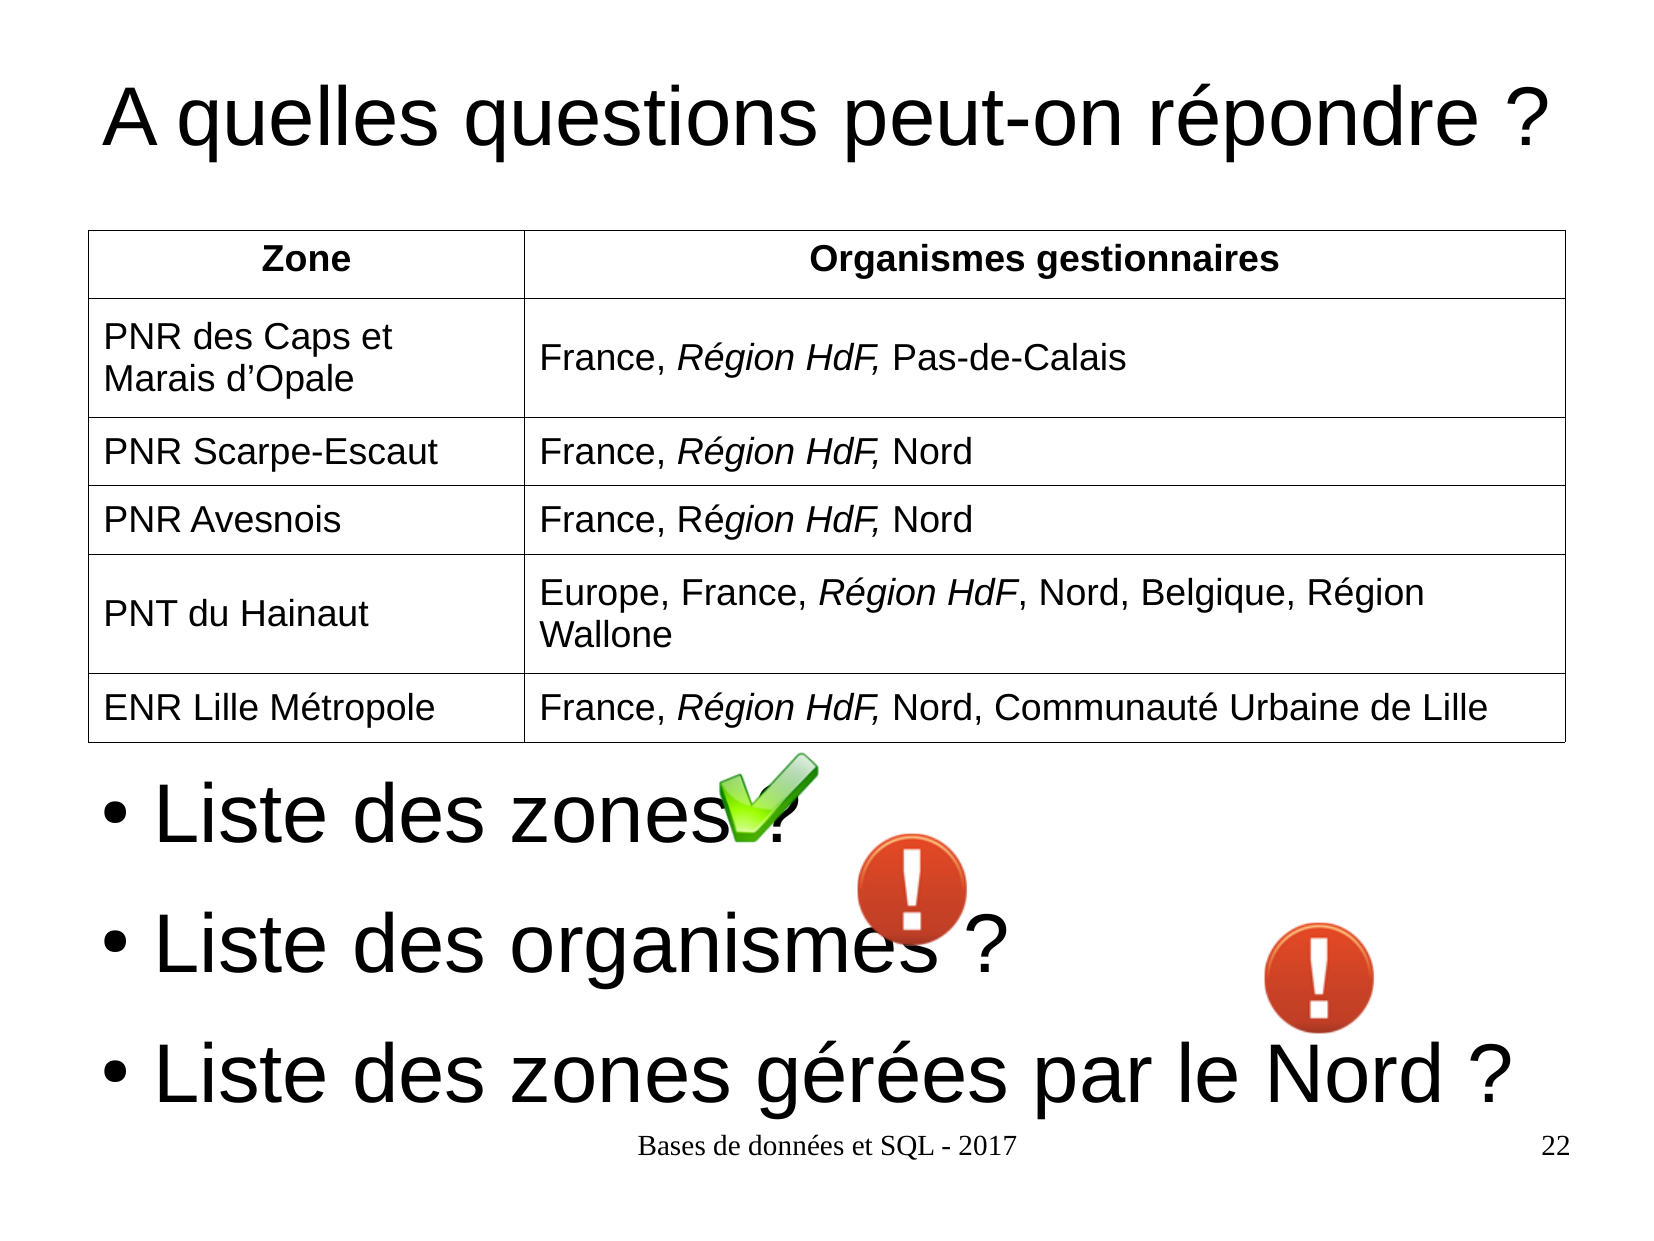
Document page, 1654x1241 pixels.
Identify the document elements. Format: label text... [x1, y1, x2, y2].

table_cell France, Région HdF, Nord, Communauté Urbaine de Lille [525, 674, 1565, 742]
picture [1257, 915, 1406, 1066]
table_header Organismes gestionnaires [525, 231, 1565, 298]
table_cell France, Région HdF, Pas-de-Calais [525, 299, 1565, 417]
table_header Zone [89, 231, 524, 298]
table_cell France, Région HdF, Nord [525, 486, 1565, 554]
picture [716, 743, 821, 857]
table_cell PNR Scarpe-Escaut [89, 418, 524, 485]
picture [850, 826, 999, 978]
table_cell Europe, France, Région HdF, Nord, Belgique, Région Wallone [525, 555, 1565, 673]
list Liste des zones ? Liste des organismes ? Liste des zones gérées par le Nord ? [82, 767, 1571, 1134]
title A quelles questions peut-on répondre ? [82, 56, 1571, 178]
table_cell PNT du Hainaut [89, 555, 524, 673]
table_cell PNR des Caps et Marais d’Opale [89, 299, 524, 417]
table_cell France, Région HdF, Nord [525, 418, 1565, 485]
table_cell PNR Avesnois [89, 486, 524, 554]
table_cell ENR Lille Métropole [89, 674, 524, 742]
